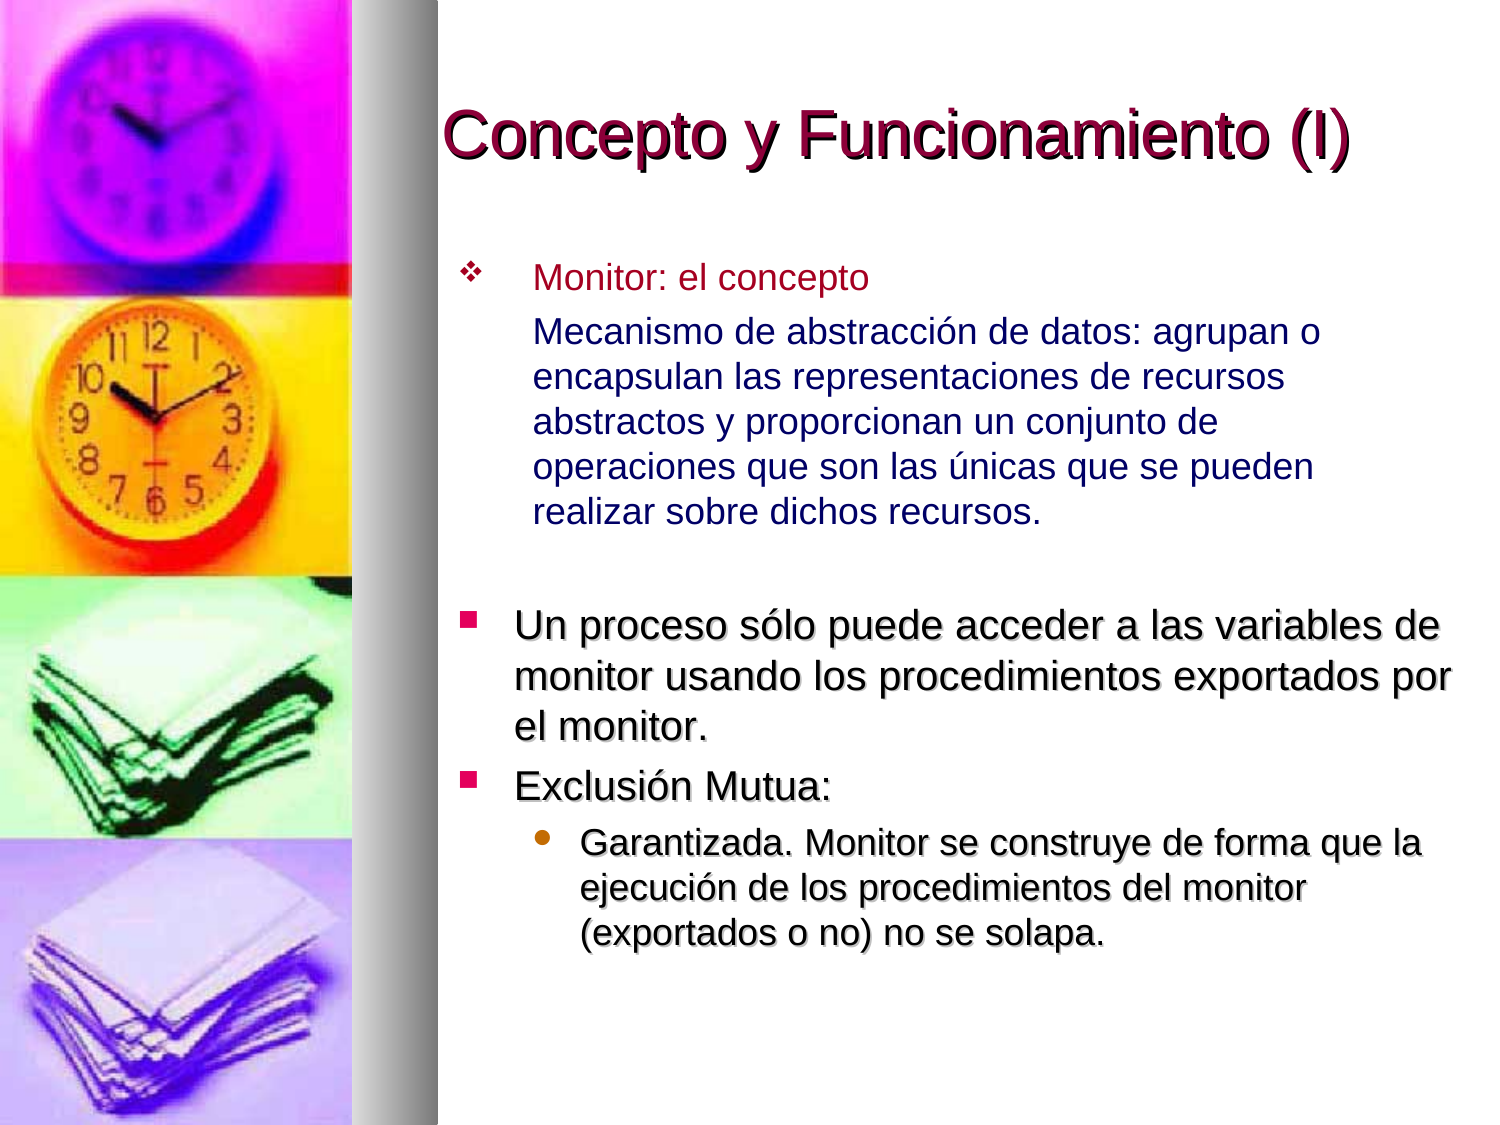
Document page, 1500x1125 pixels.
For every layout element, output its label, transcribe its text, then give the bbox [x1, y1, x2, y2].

text_box Monitor: el concepto Mecanismo de abstracción de datos: agrupan o encapsulan las representaciones de recursos abstractos y proporcionan un conjunto de operaciones que son las únicas que se pueden realizar sobre dichos recursos. [442, 215, 1408, 538]
picture [0, 0, 352, 1125]
list Un proceso sólo puede acceder a las variables de monitor usando los procedimientos exportados por el monitor. Exclusión Mutua: Garantizada. Monitor se construye de forma que la ejecución de los procedimientos del monitor (exportados o no) no se solapa. [442, 590, 1493, 974]
title Concepto y Funcionamiento (I) [426, 29, 1477, 230]
